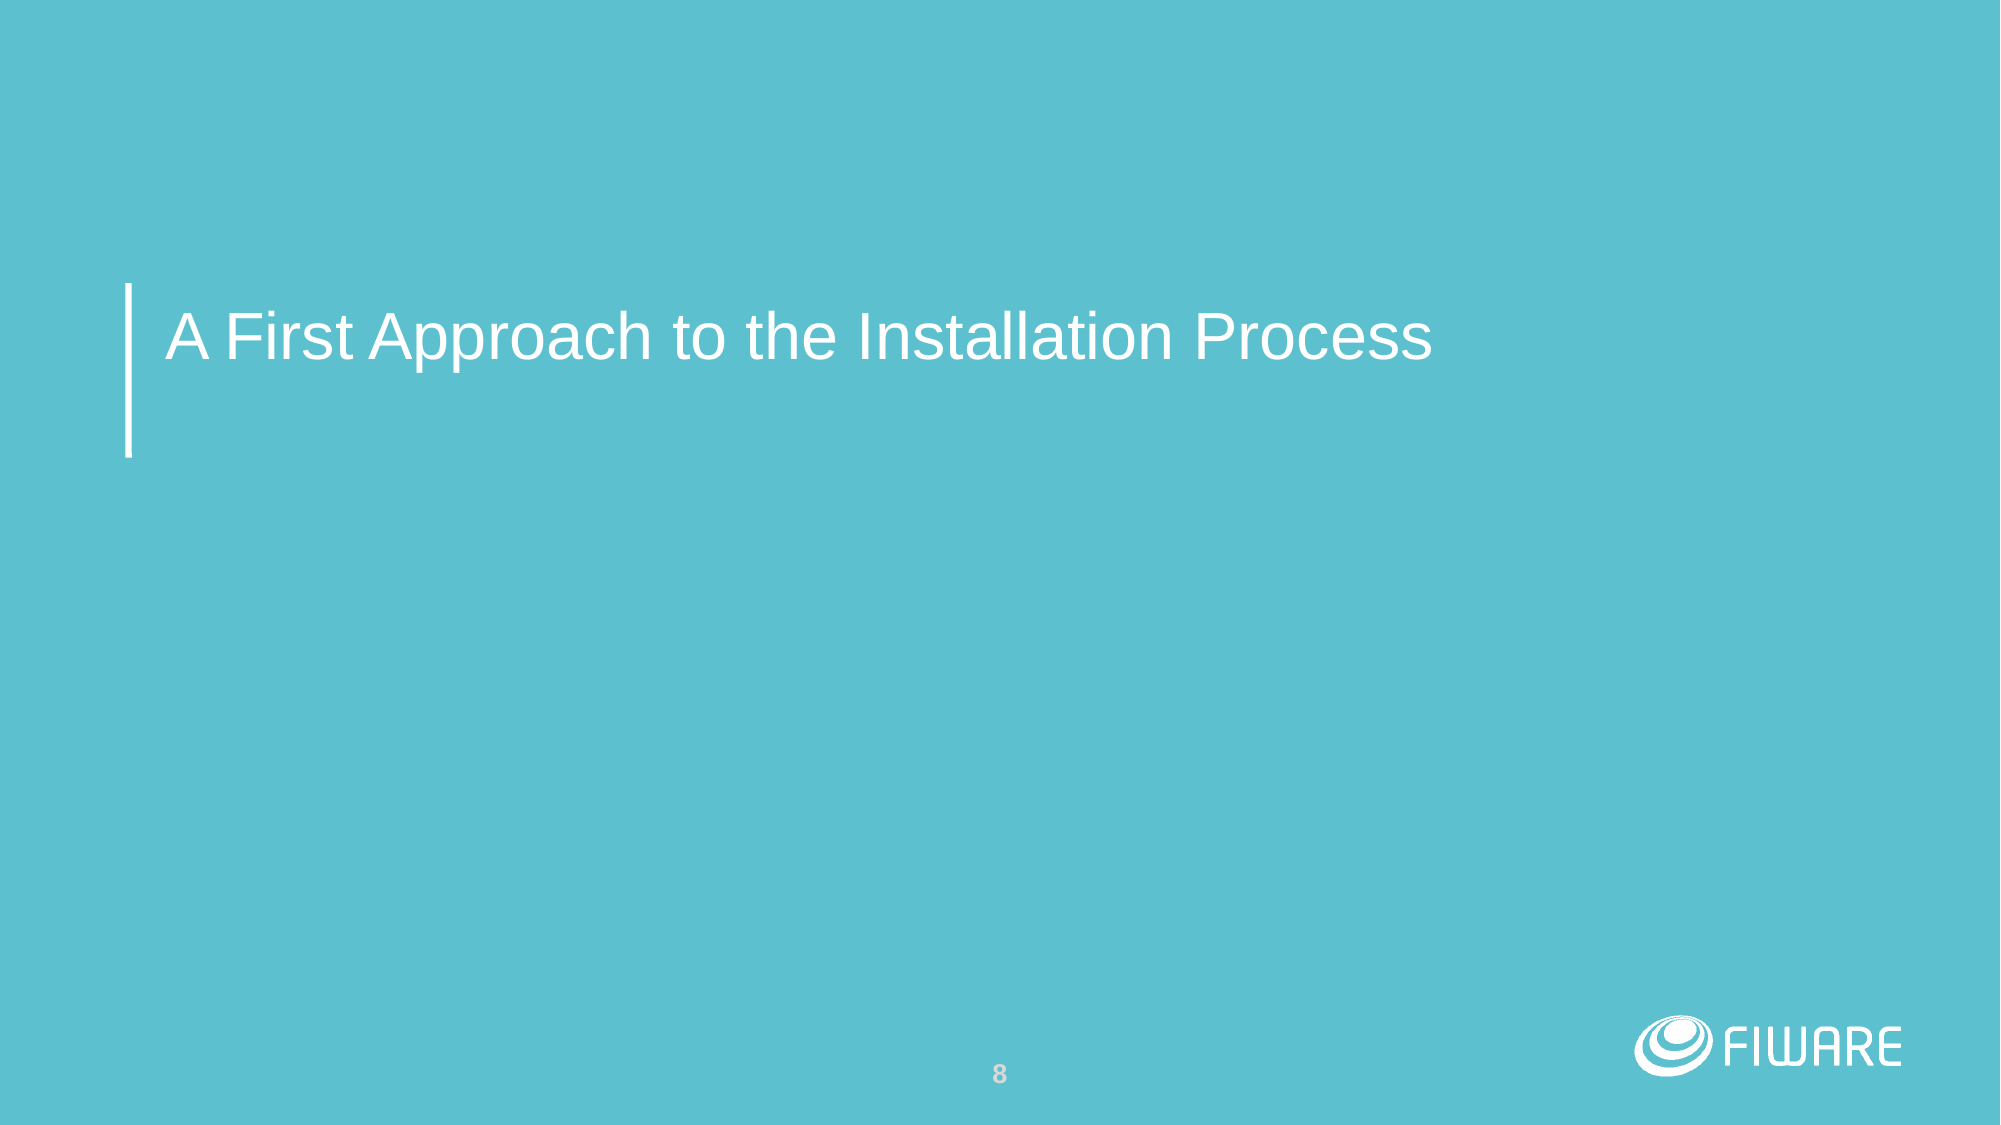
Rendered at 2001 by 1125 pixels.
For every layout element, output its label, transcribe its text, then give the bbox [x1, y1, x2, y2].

picture [1620, 996, 1919, 1090]
slide_number <number> [887, 1042, 1113, 1103]
title A First Approach to the Installation Process [150, 277, 1850, 453]
